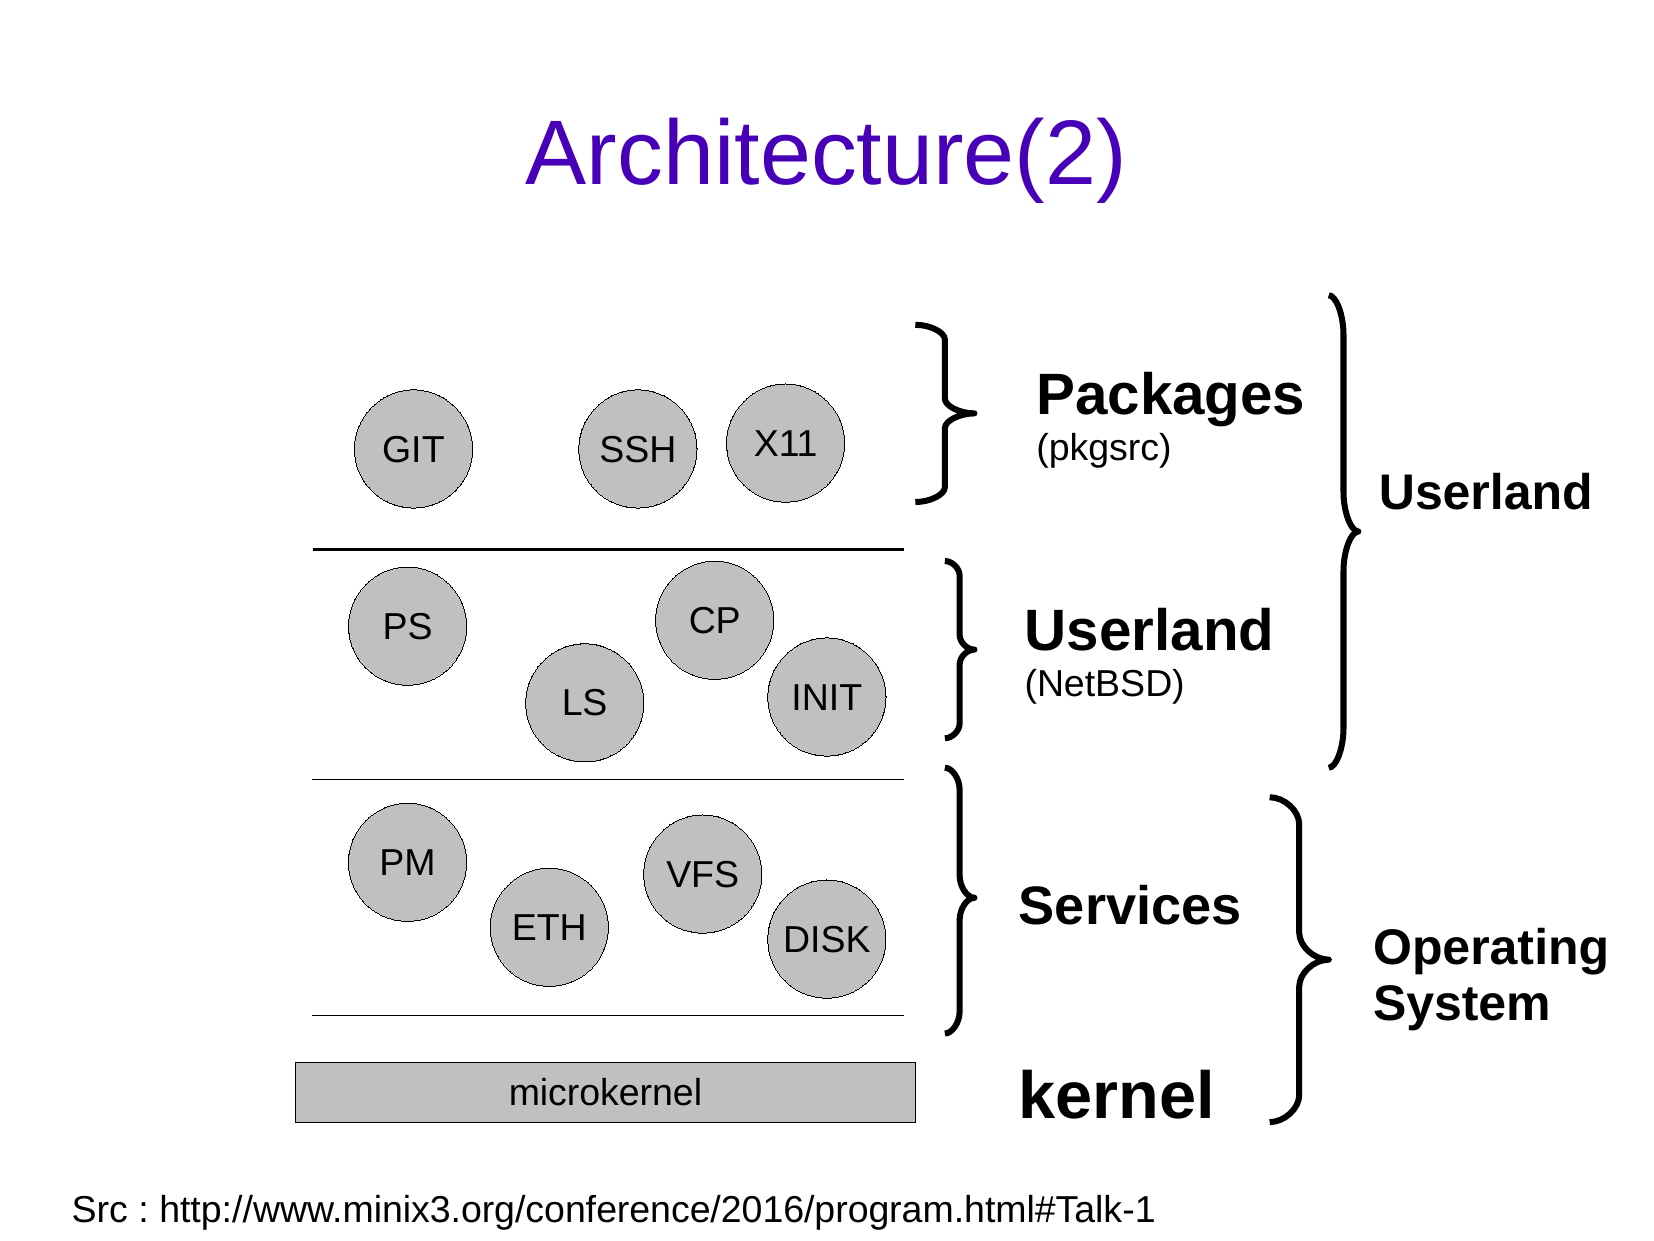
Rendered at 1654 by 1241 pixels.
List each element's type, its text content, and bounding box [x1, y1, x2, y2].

text_box microkernel [295, 1062, 916, 1123]
text_box CP [655, 561, 774, 680]
text_box VFS [643, 814, 762, 934]
text_box Userland [1364, 457, 1608, 529]
text_box PS [348, 567, 467, 686]
text_box X11 [726, 383, 845, 503]
text_box INIT [767, 637, 887, 757]
text_box PM [348, 803, 467, 922]
text_box DISK [767, 879, 886, 999]
text_box GIT [354, 389, 473, 509]
text_box Services [1003, 868, 1258, 944]
text_box ETH [490, 868, 609, 987]
text_box Src : http://www.minix3.org/conference/2016/program.html#Talk-1 [56, 1181, 1171, 1238]
text_box LS [525, 643, 644, 762]
text_box kernel [1003, 1051, 1231, 1141]
text_box Packages (pkgsrc) [1021, 354, 1321, 477]
text_box SSH [578, 389, 698, 509]
text_box Userland (NetBSD) [1009, 590, 1289, 713]
title Architecture(2) [82, 49, 1571, 257]
text_box Operating System [1358, 911, 1625, 1040]
